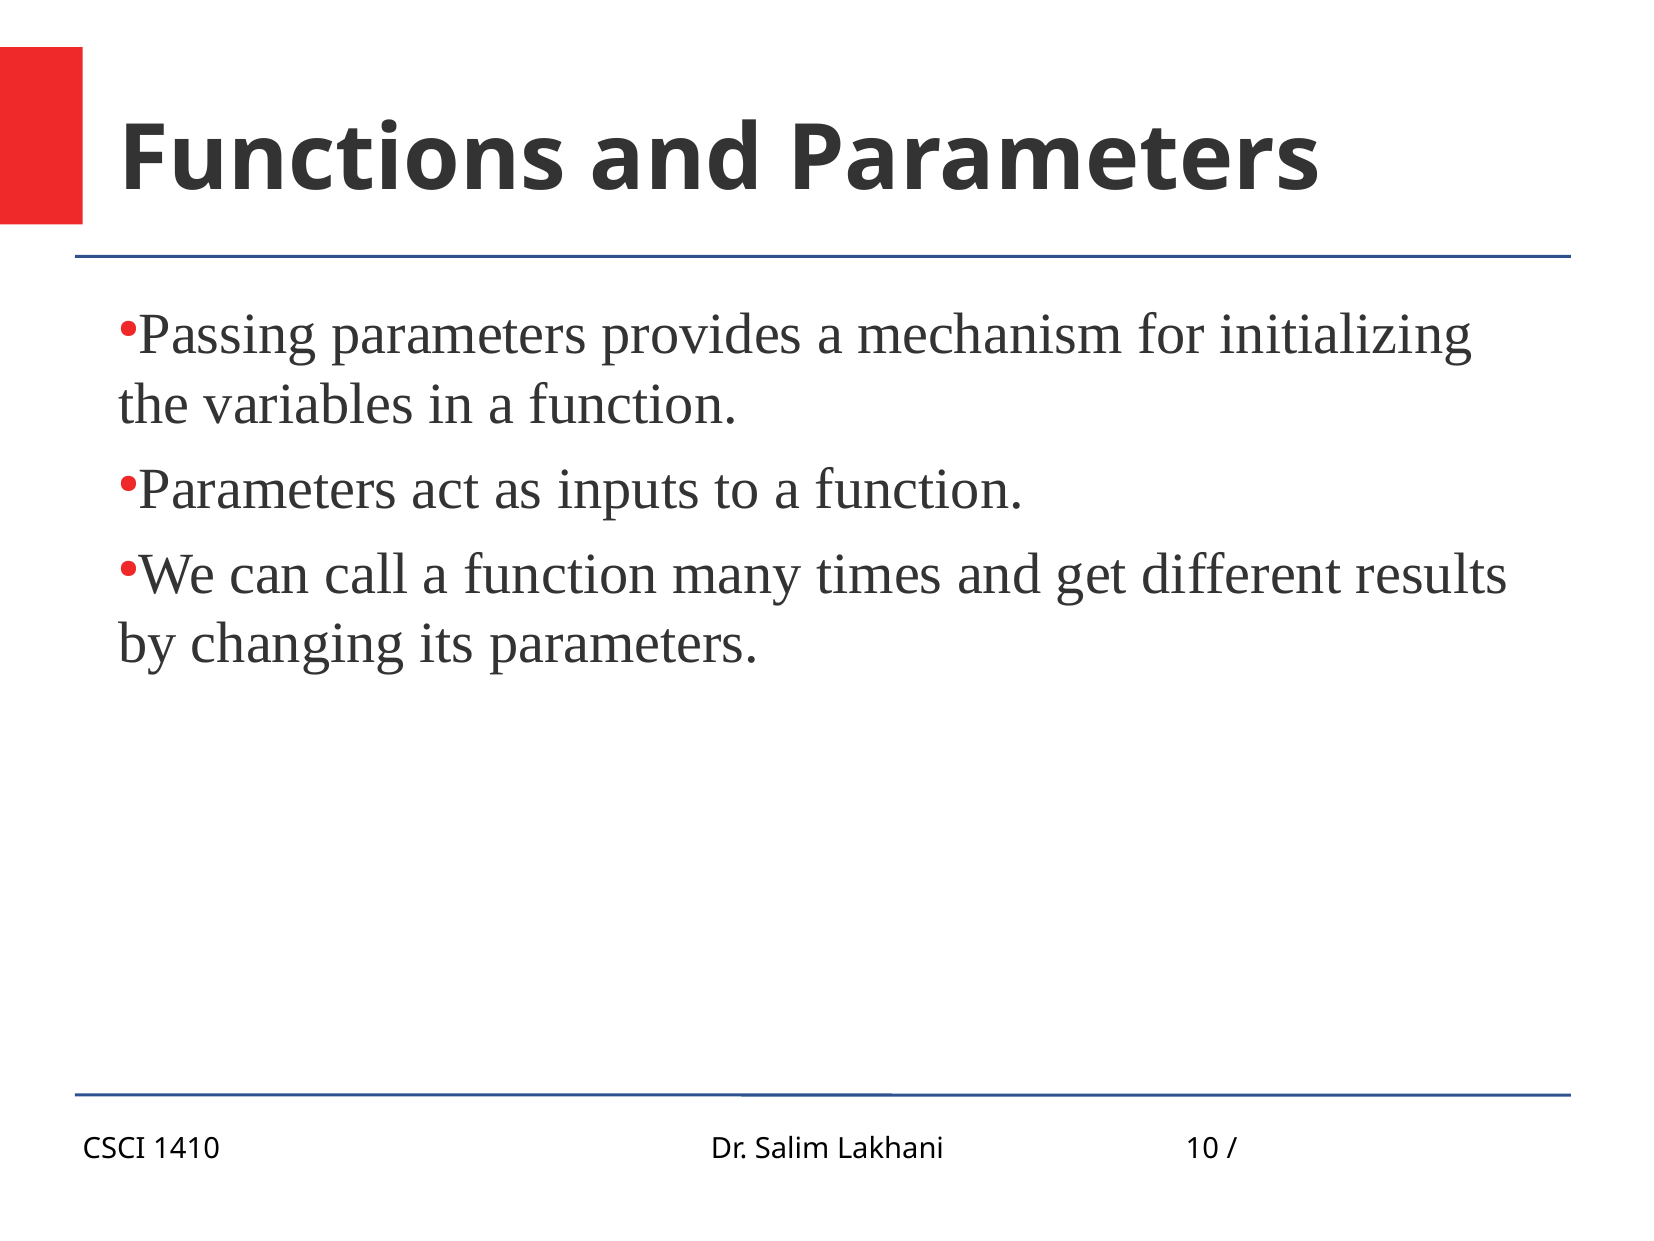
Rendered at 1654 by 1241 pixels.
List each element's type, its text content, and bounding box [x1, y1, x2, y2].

text_box CSCI 1410 [82, 1129, 468, 1216]
list Passing parameters provides a mechanism for initializing the variables in a function. Parameters act as inputs to a function. We can call a function many times and get different results by changing its parameters. [118, 295, 1536, 1080]
title Functions and Parameters [118, 49, 1571, 257]
text_box / [1185, 1129, 1571, 1216]
text_box Dr. Salim Lakhani [565, 1129, 1090, 1216]
